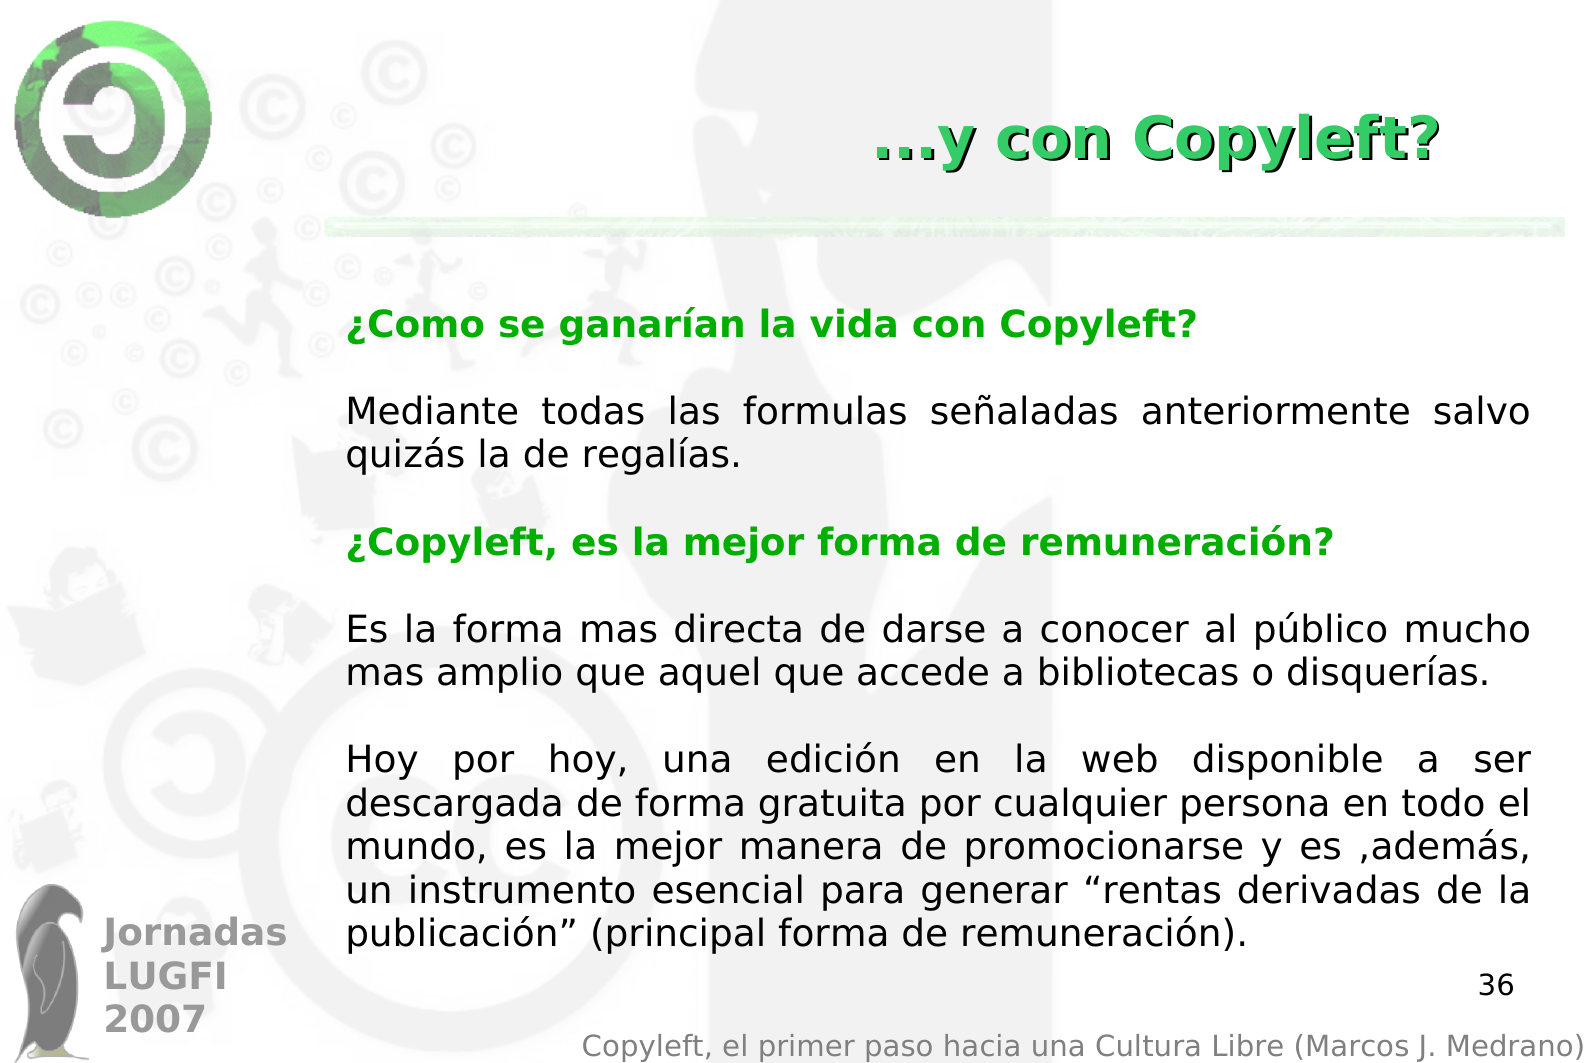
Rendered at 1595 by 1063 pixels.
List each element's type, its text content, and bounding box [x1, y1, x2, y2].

text_box ...y con Copyleft? [856, 96, 1536, 207]
text_box ¿Como se ganarían la vida con Copyleft? Mediante todas las formulas señaladas anteriormente salvo quizás la de regalías. ¿Copyleft, es la mejor forma de remuneración? Es la forma mas directa de darse a conocer al público mucho mas amplio que aquel que accede a bibliotecas o disquerías. Hoy por hoy, una edición en la web disponible a ser descargada de forma gratuita por cualquier persona en todo el mundo, es la mejor manera de promocionarse y es ,además, un instrumento esencial para generar “rentas derivadas de la publicación” (principal forma de remuneración). [330, 295, 1548, 963]
